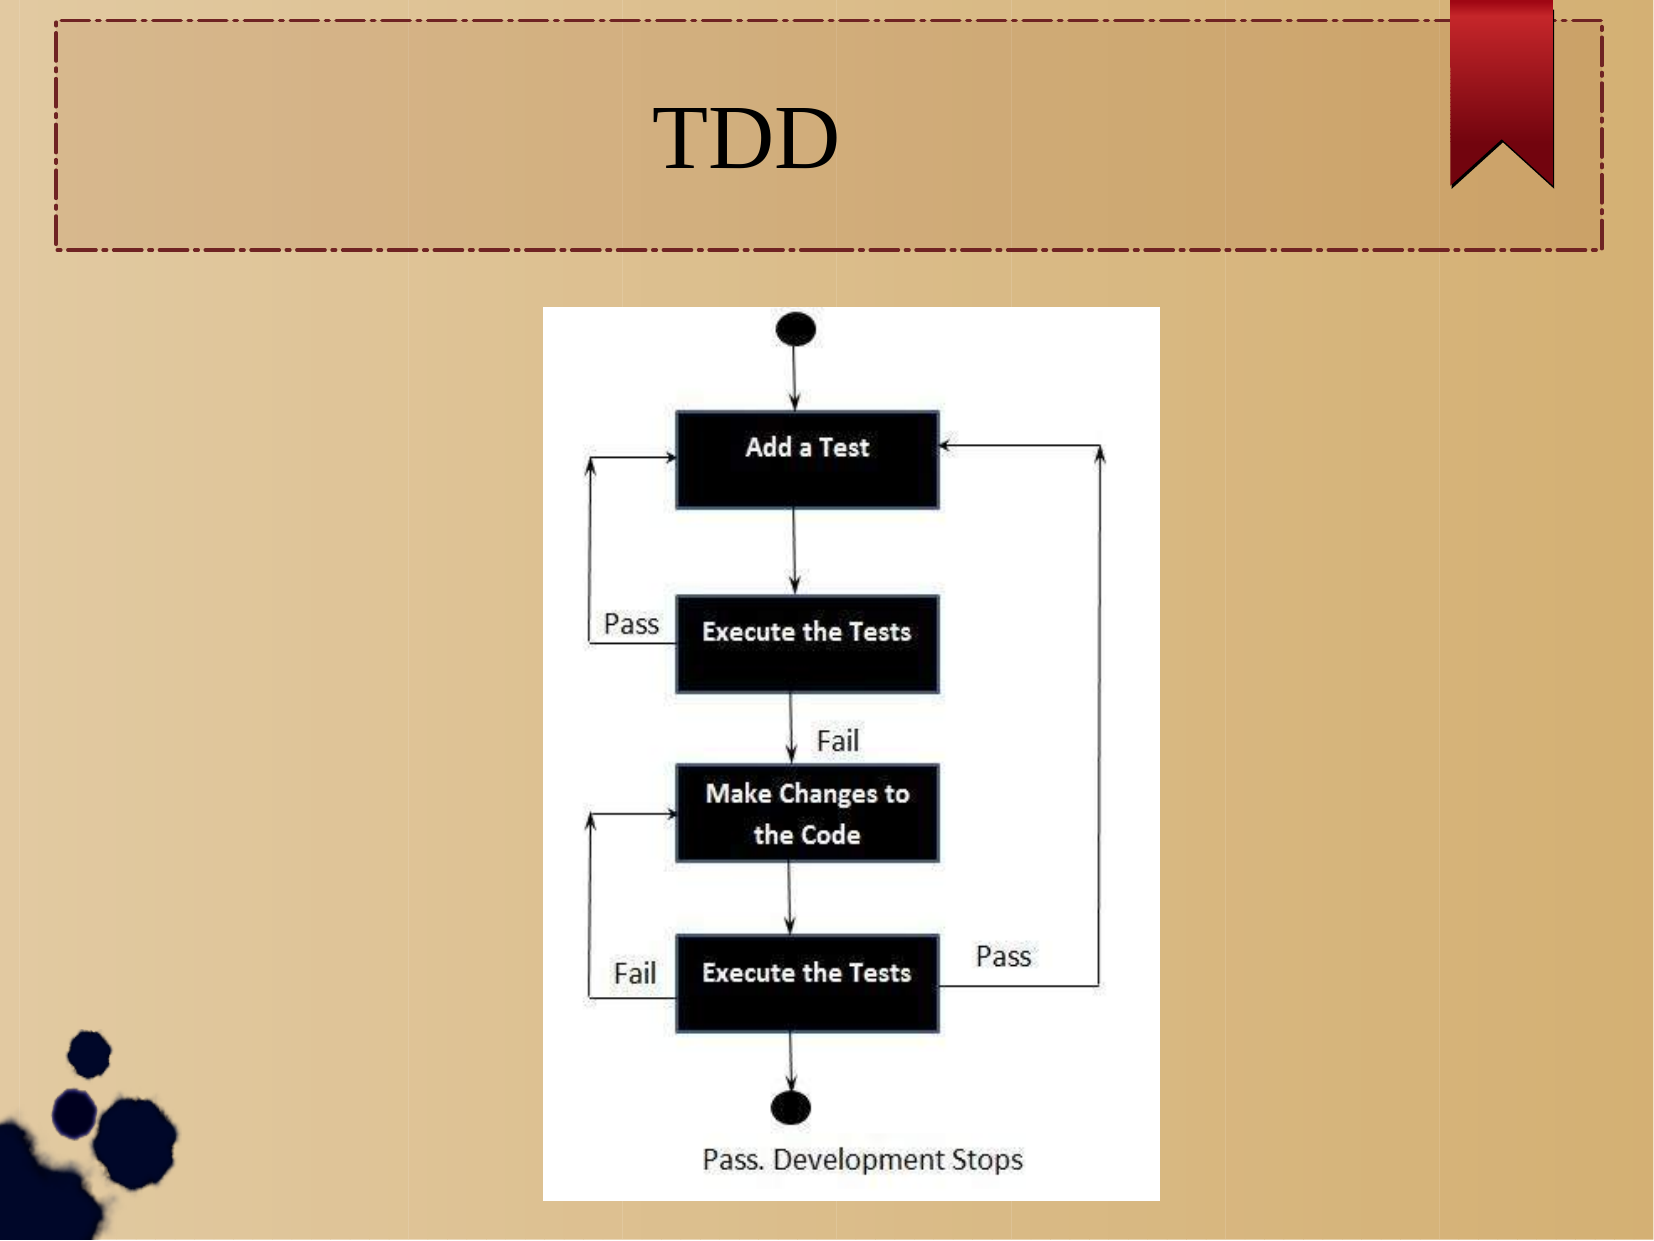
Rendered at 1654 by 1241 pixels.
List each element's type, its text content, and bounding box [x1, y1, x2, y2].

picture [543, 307, 1160, 1201]
title TDD [82, 47, 1412, 229]
